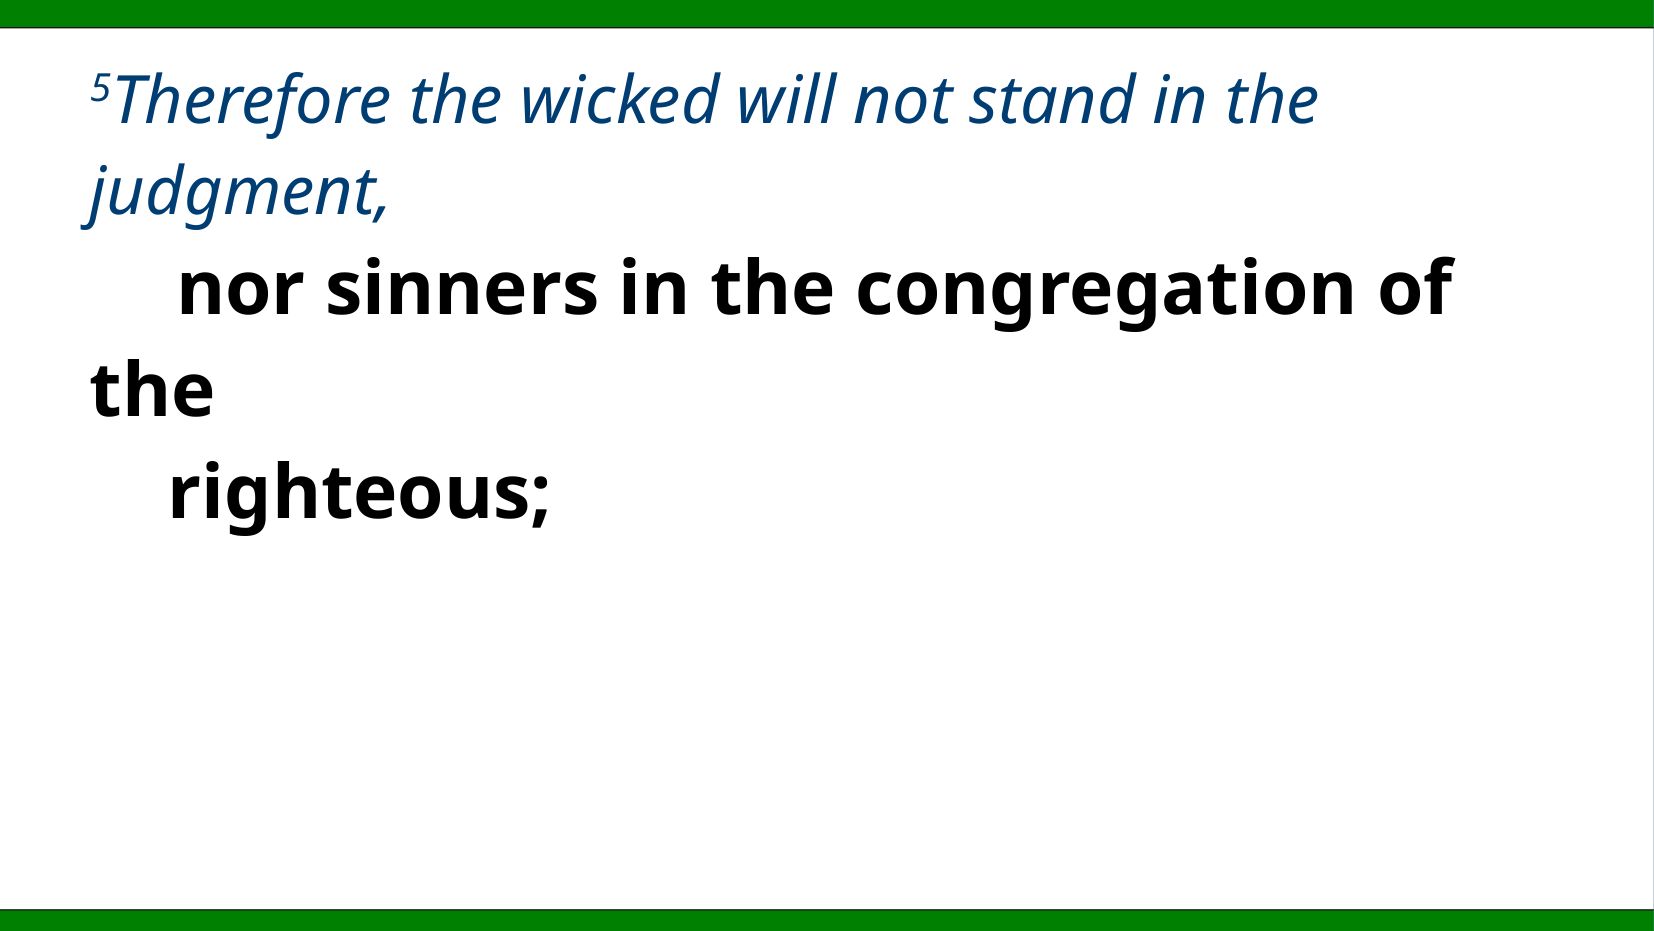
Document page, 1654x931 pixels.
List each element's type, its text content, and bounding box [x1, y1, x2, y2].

picture [0, 0, 1654, 931]
text_box 5Therefore the wicked will not stand in the judgment, nor sinners in the congregation of the righteous; [75, 45, 1546, 437]
